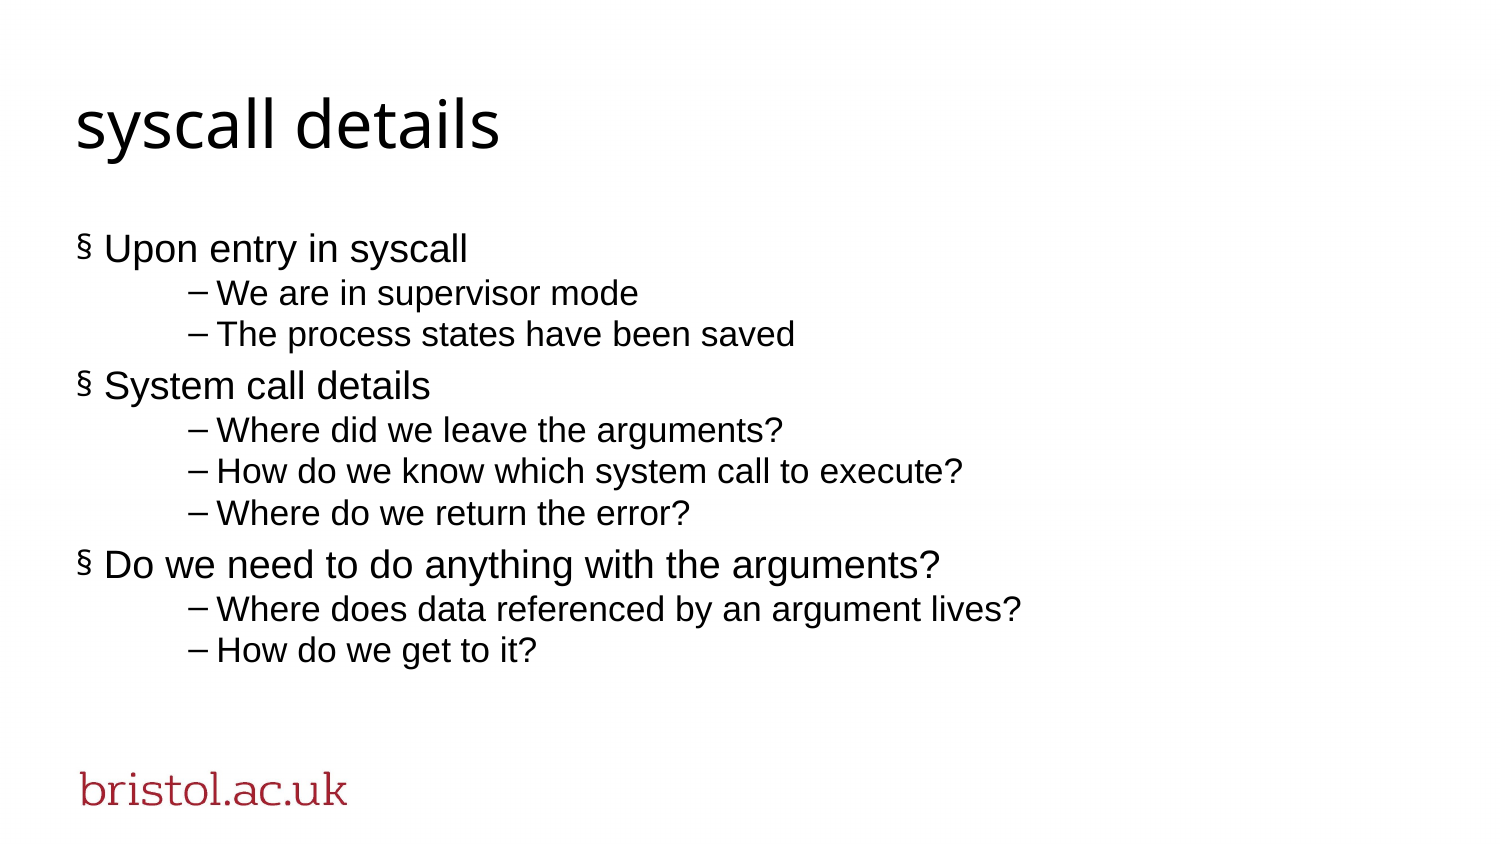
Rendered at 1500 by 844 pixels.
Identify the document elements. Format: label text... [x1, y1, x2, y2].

list Upon entry in syscall We are in supervisor mode The process states have been saved System call details Where did we leave the arguments? How do we know which system call to execute? Where do we return the error? Do we need to do anything with the arguments? Where does data referenced by an argument lives? How do we get to it? [60, 224, 1440, 699]
title syscall details [60, 44, 1440, 209]
